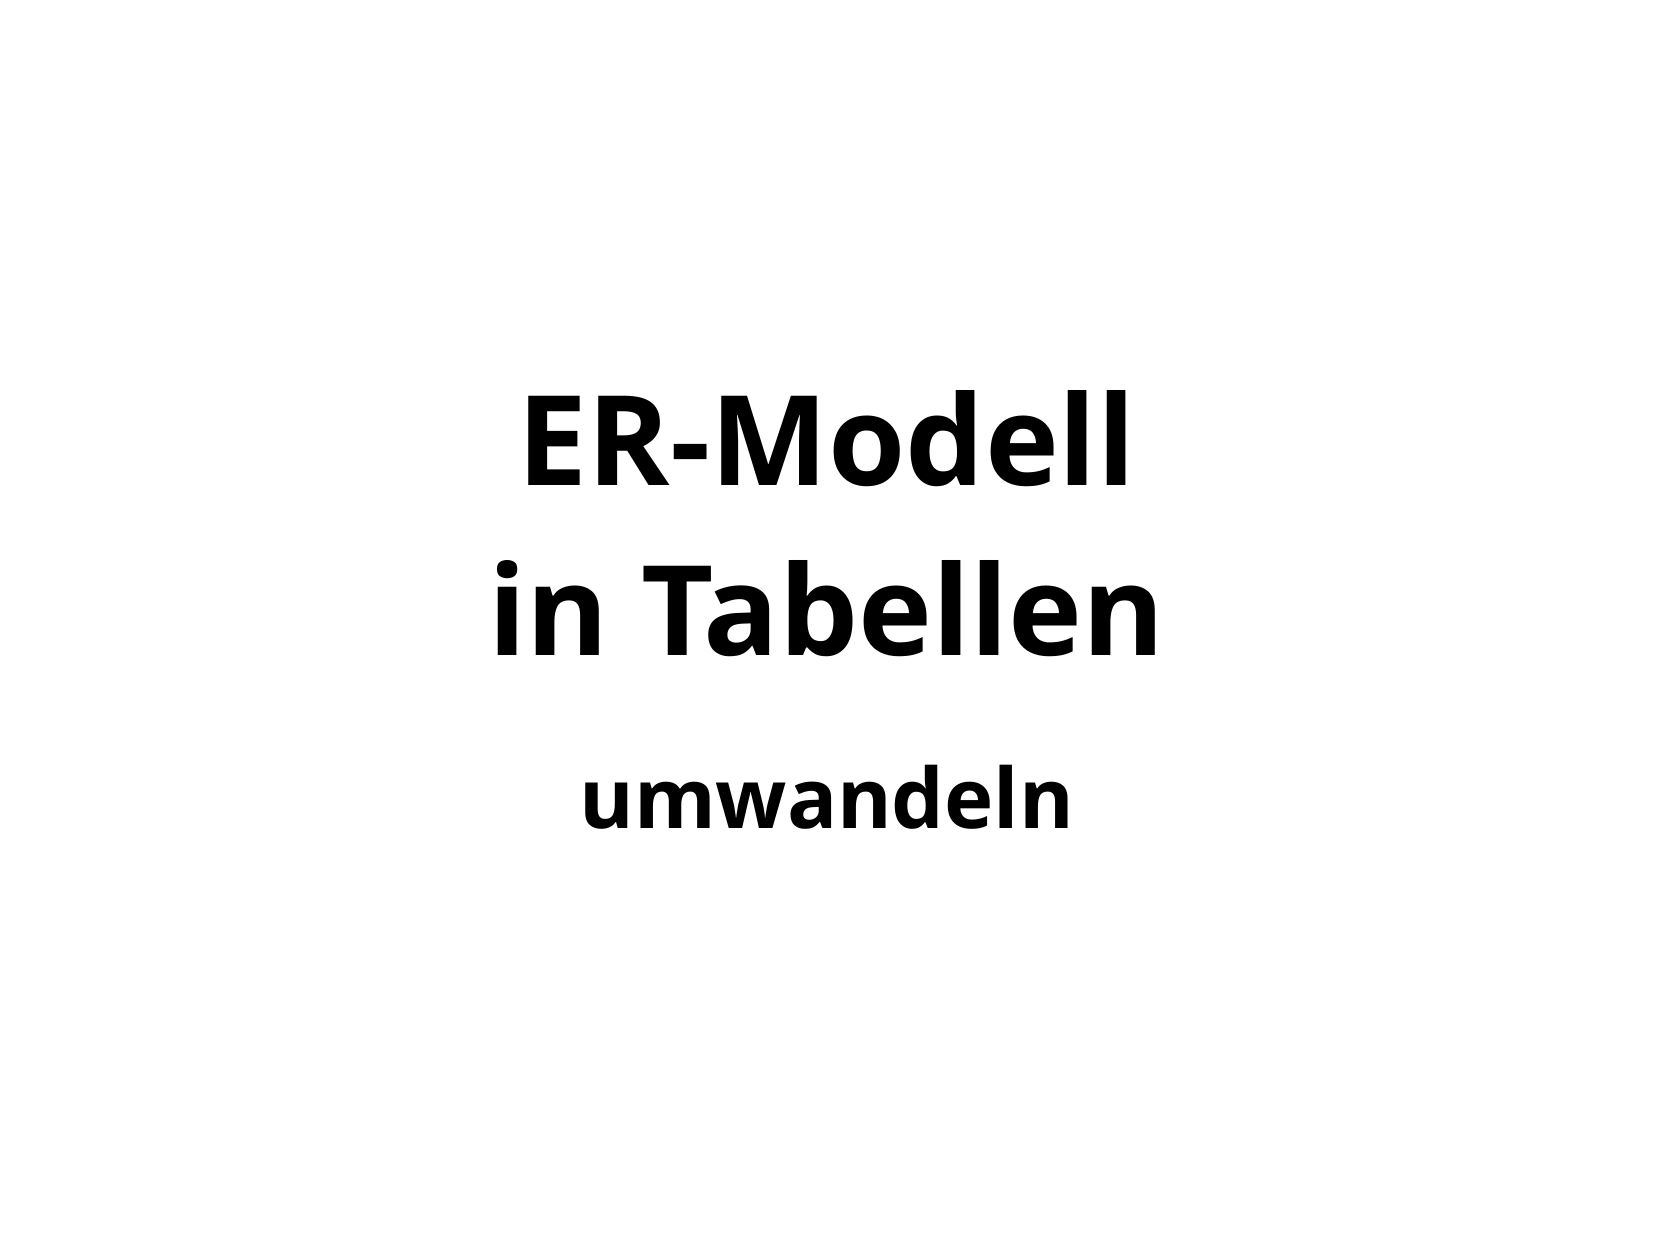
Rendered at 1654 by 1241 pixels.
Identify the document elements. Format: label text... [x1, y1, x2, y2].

subtitle ER-Modell in Tabellen umwandeln [23, 82, 1630, 1123]
